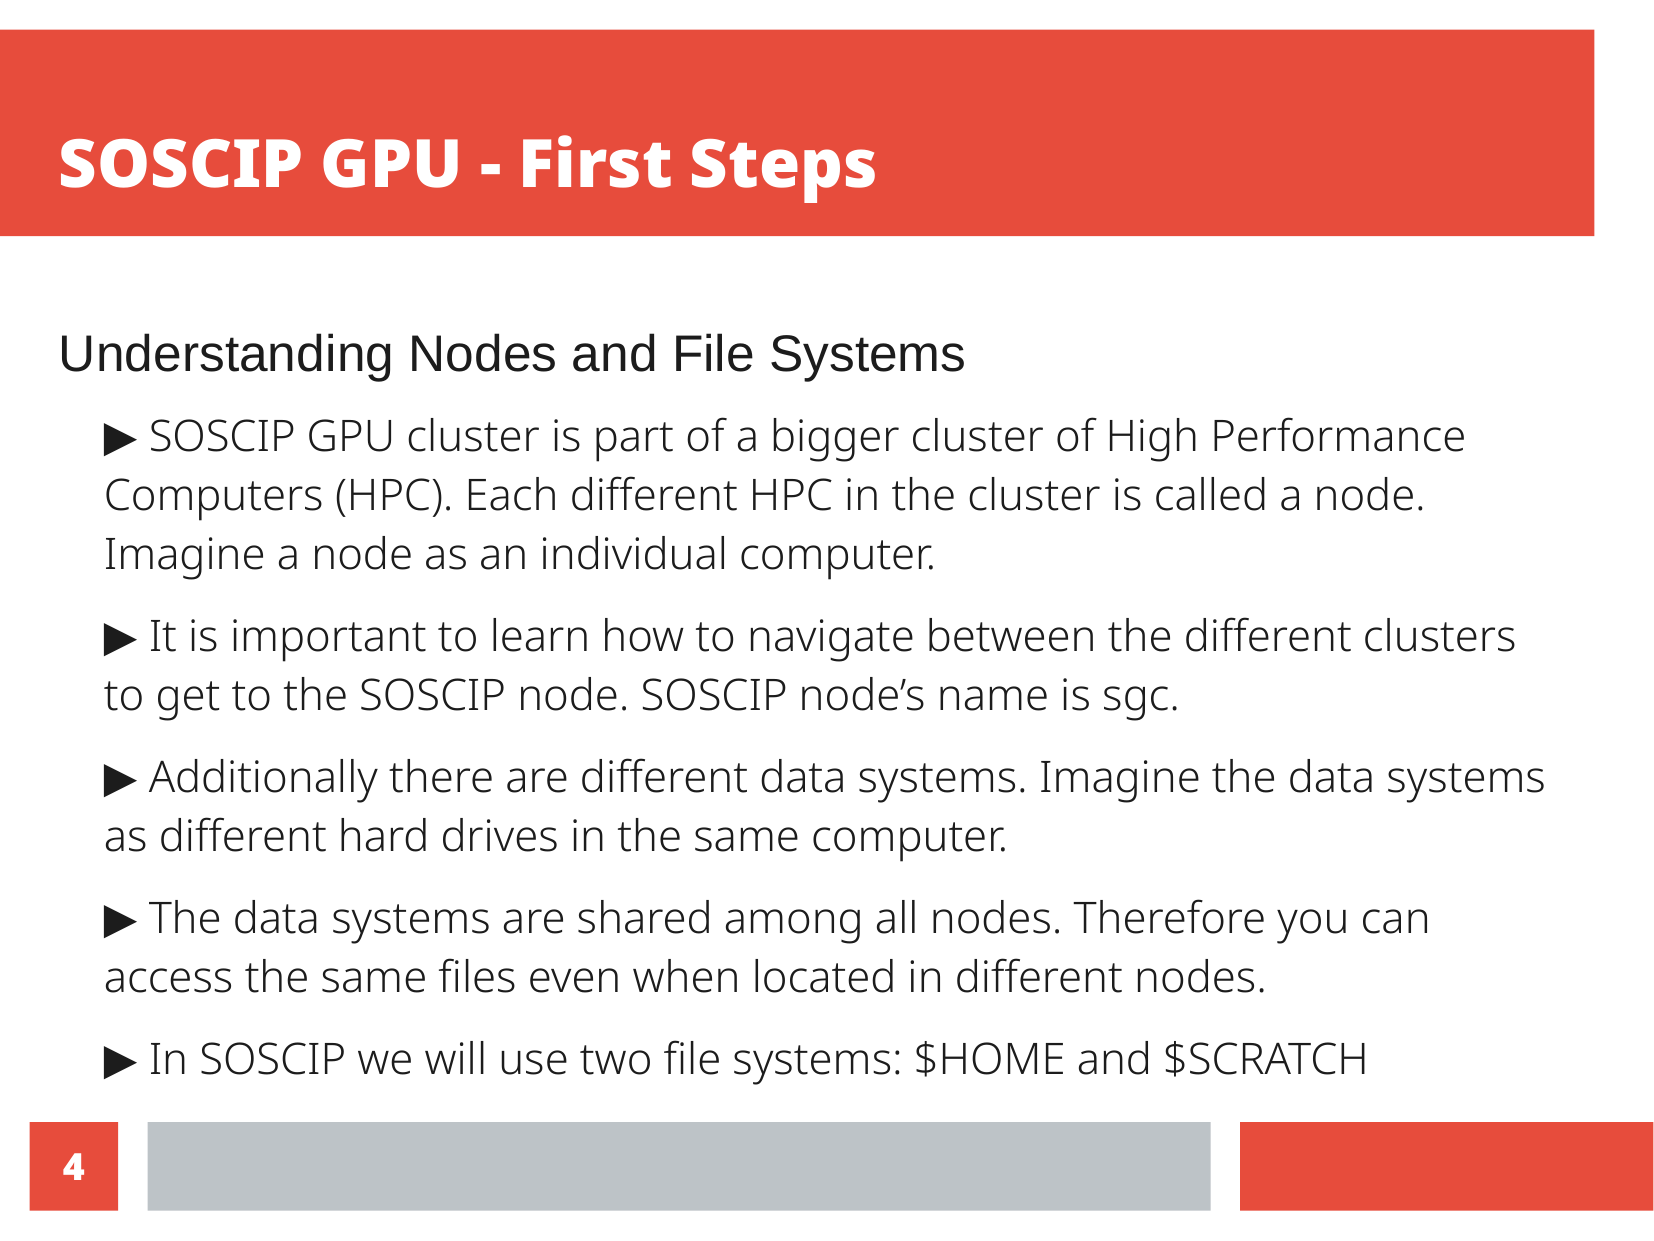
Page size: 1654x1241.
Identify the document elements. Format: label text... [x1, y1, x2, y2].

list Understanding Nodes and File Systems ▶ SOSCIP GPU cluster is part of a bigger cluster of High Performance Computers (HPC). Each different HPC in the cluster is called a node. Imagine a node as an individual computer. ▶ It is important to learn how to navigate between the different clusters to get to the SOSCIP node. SOSCIP node’s name is sgc. ▶ Additionally there are different data systems. Imagine the data systems as different hard drives in the same computer. ▶ The data systems are shared among all nodes. Therefore you can access the same files even when located in different nodes. ▶ In SOSCIP we will use two file systems: $HOME and $SCRATCH [59, 324, 1565, 1093]
title SOSCIP GPU - First Steps [59, 59, 1595, 207]
